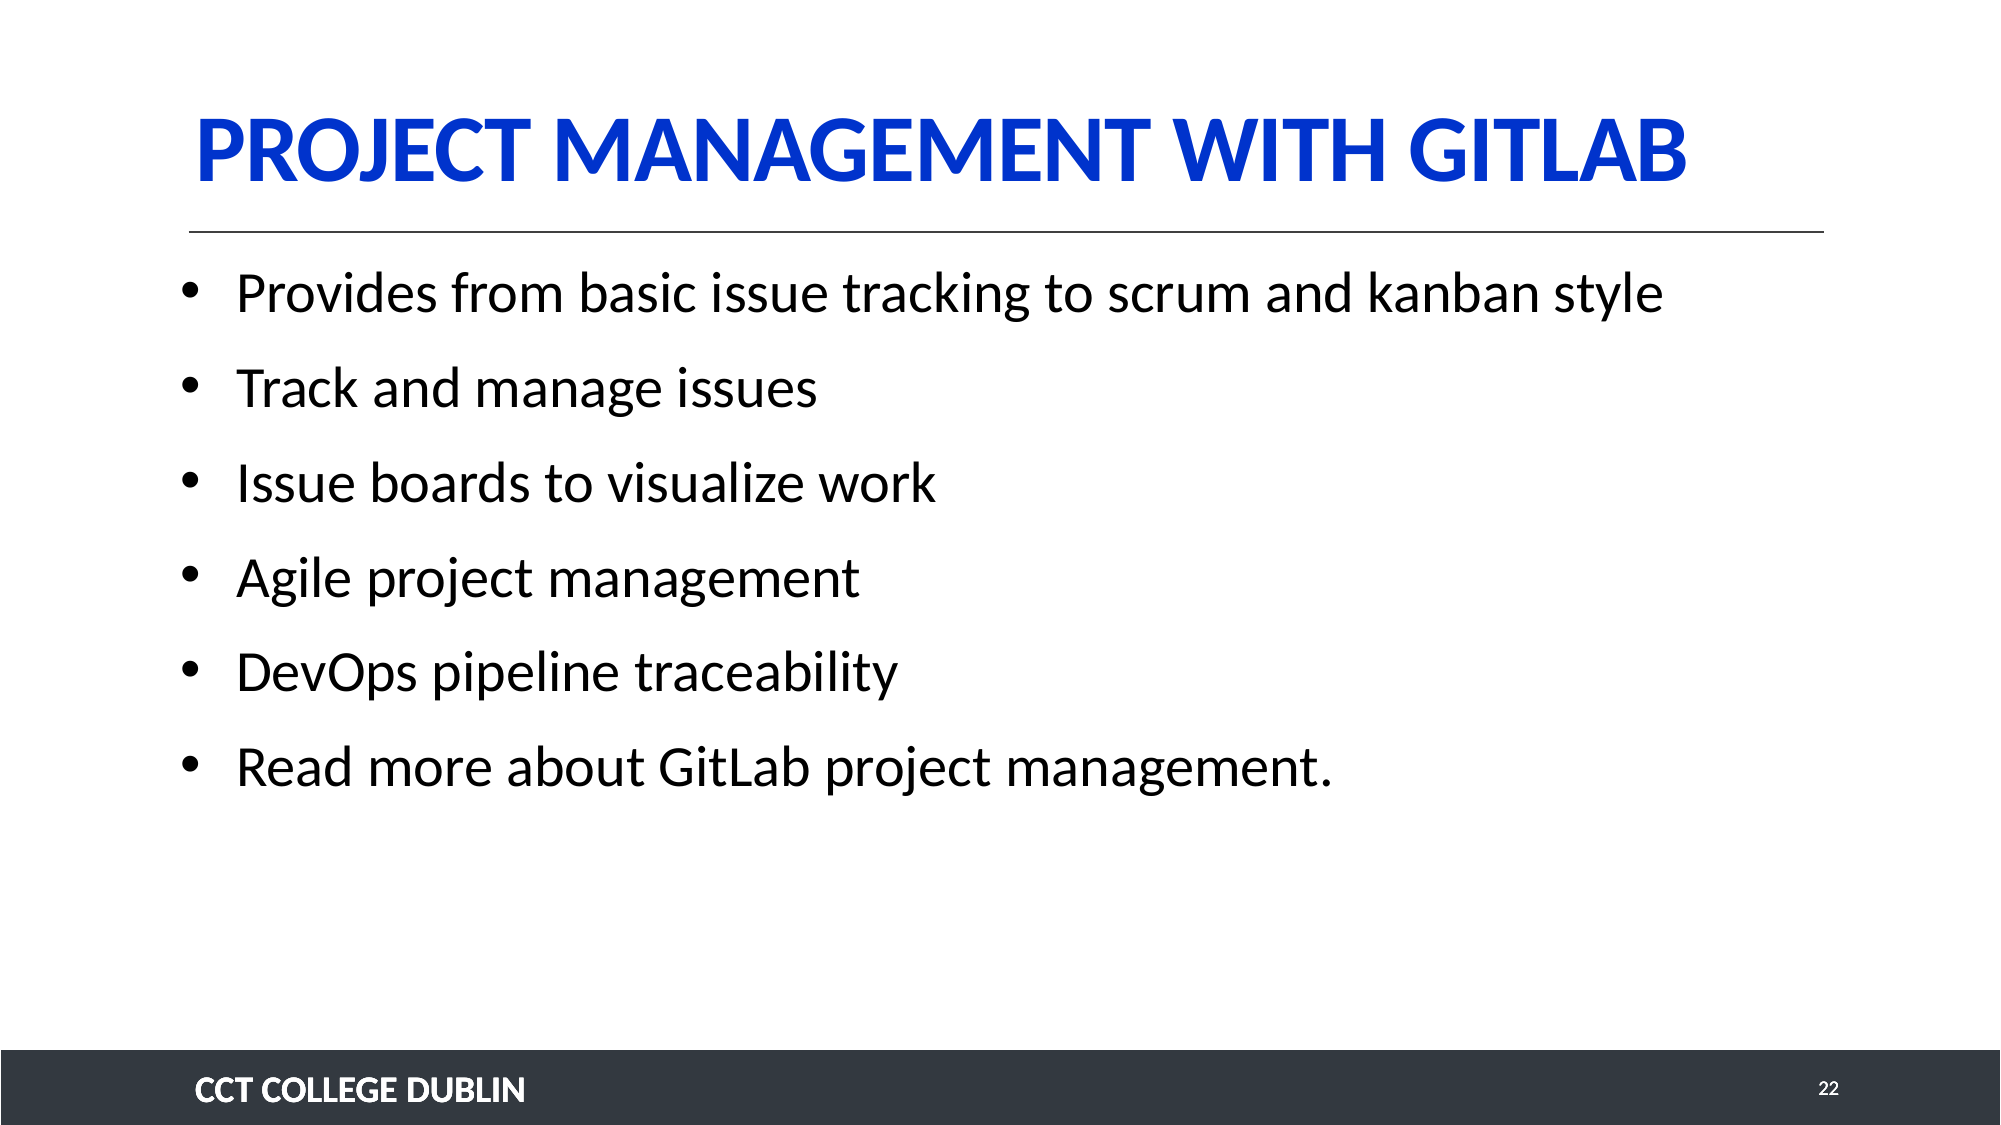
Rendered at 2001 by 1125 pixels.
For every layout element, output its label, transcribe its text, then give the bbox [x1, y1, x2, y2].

text_box [1803, 1057, 1932, 1118]
text_box CCT COLLEGE DUBLIN [180, 1057, 1299, 1118]
title PROJECT MANAGEMENT WITH GITLAB [180, 7, 1831, 211]
list Provides from basic issue tracking to scrum and kanban style Track and manage issues Issue boards to visualize work Agile project management DevOps pipeline traceability Read more about GitLab project management. [180, 246, 1831, 1043]
